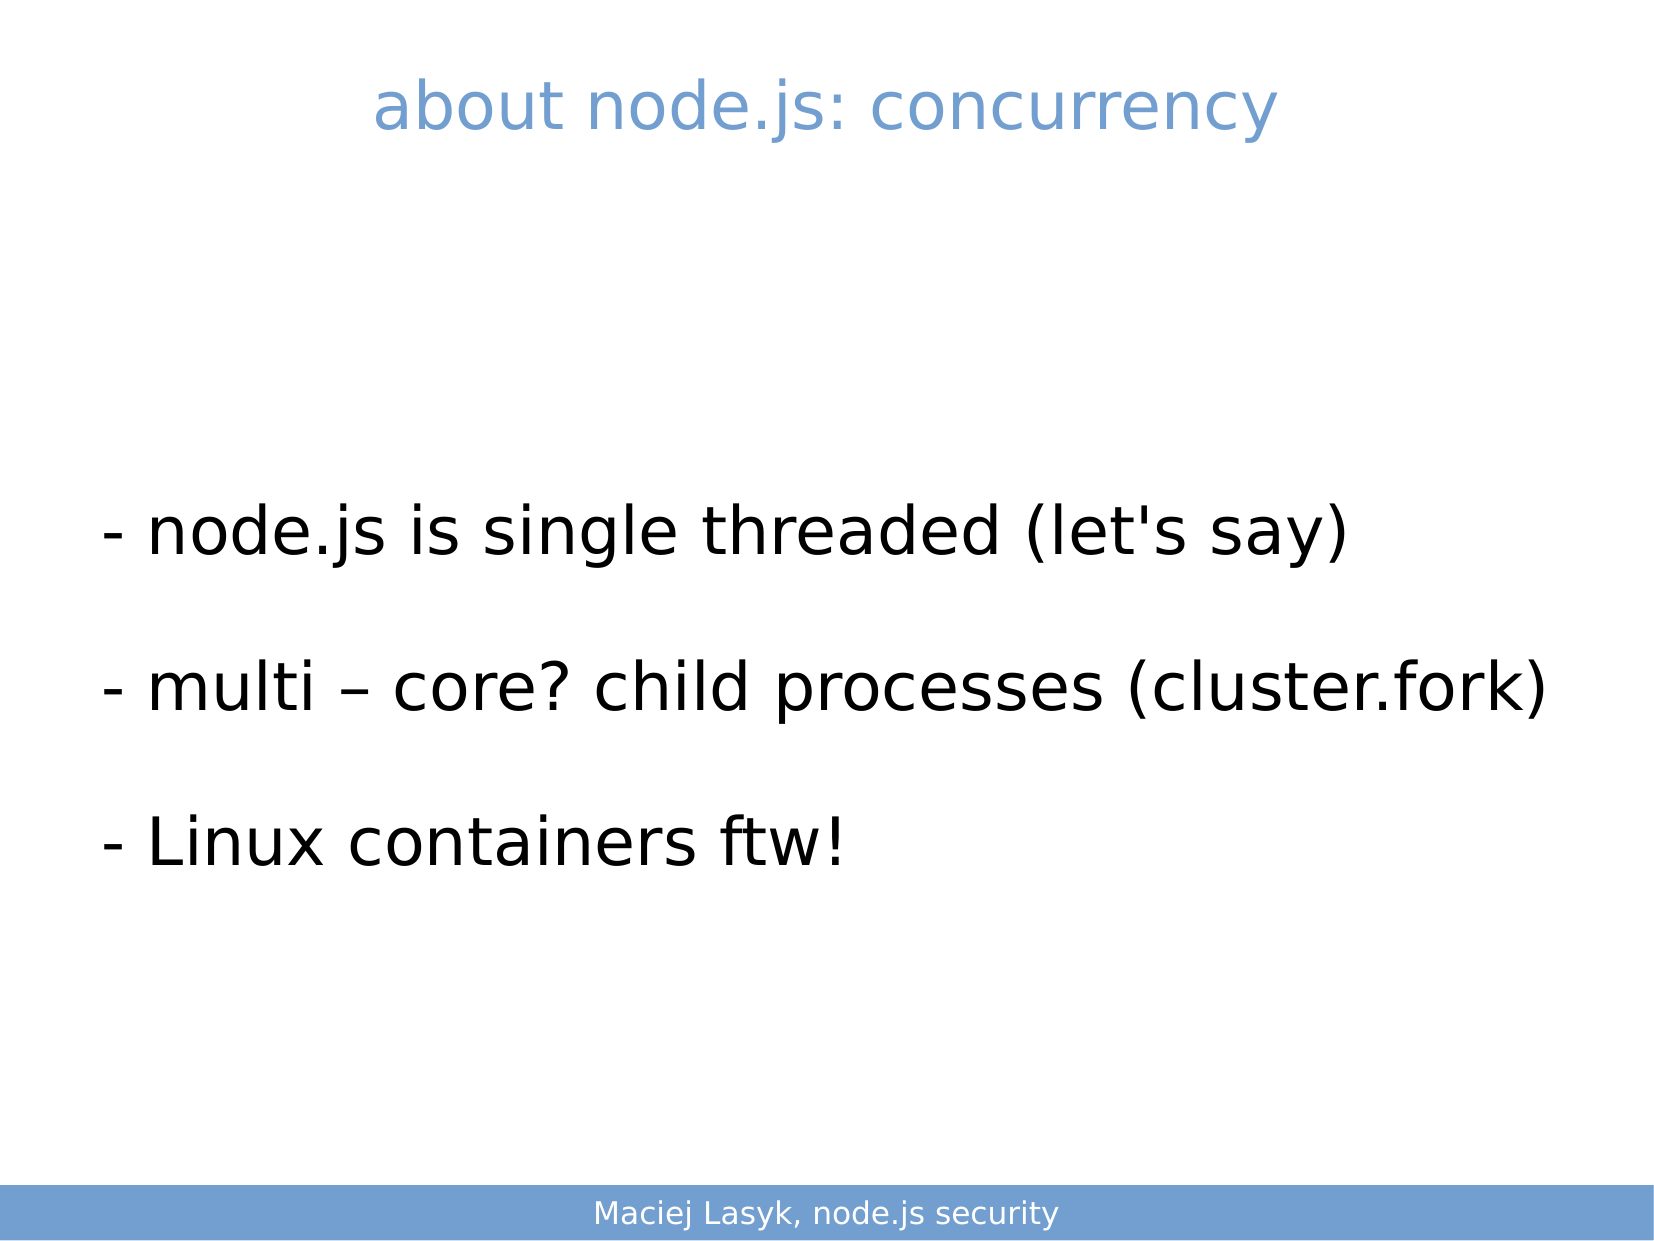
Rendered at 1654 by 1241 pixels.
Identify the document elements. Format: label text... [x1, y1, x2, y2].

text_box - node.js is single threaded (let's say) - multi – core? child processes (cluster.fork) - Linux containers ftw! [86, 407, 1567, 812]
text_box [0, 1185, 1654, 1241]
text_box about node.js: concurrency [357, 60, 1296, 153]
text_box Maciej Lasyk, node.js security [578, 1188, 1076, 1240]
